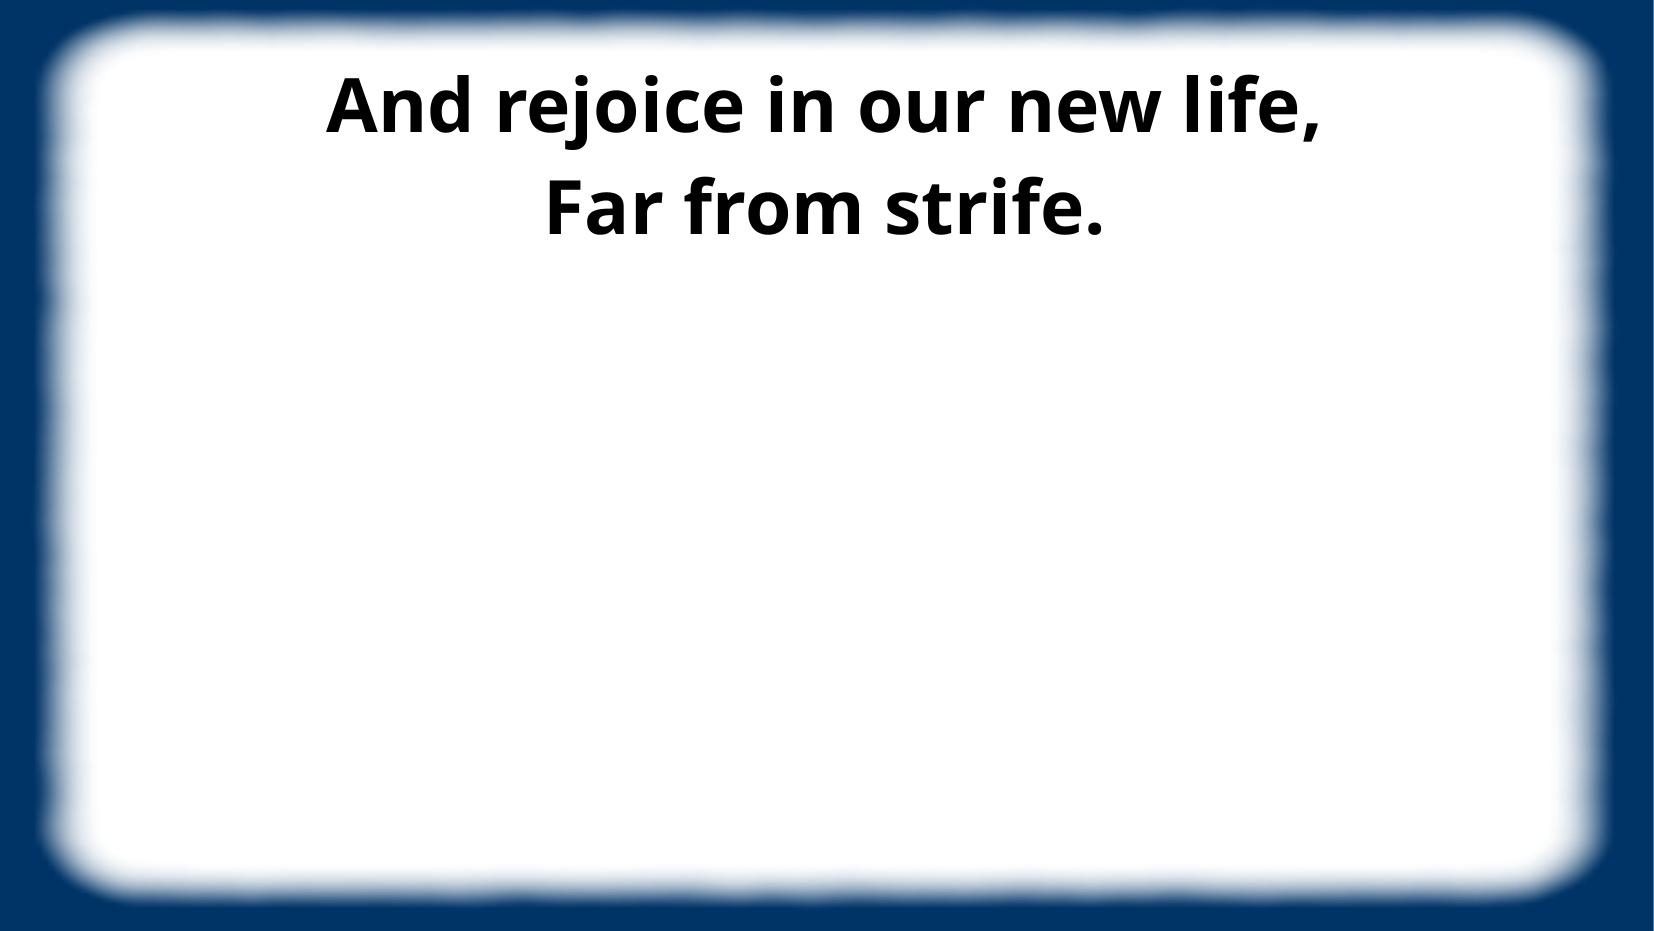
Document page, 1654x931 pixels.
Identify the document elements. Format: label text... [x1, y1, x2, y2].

picture [0, 0, 1654, 931]
text_box And rejoice in our new life, Far from strife. [105, 45, 1546, 260]
